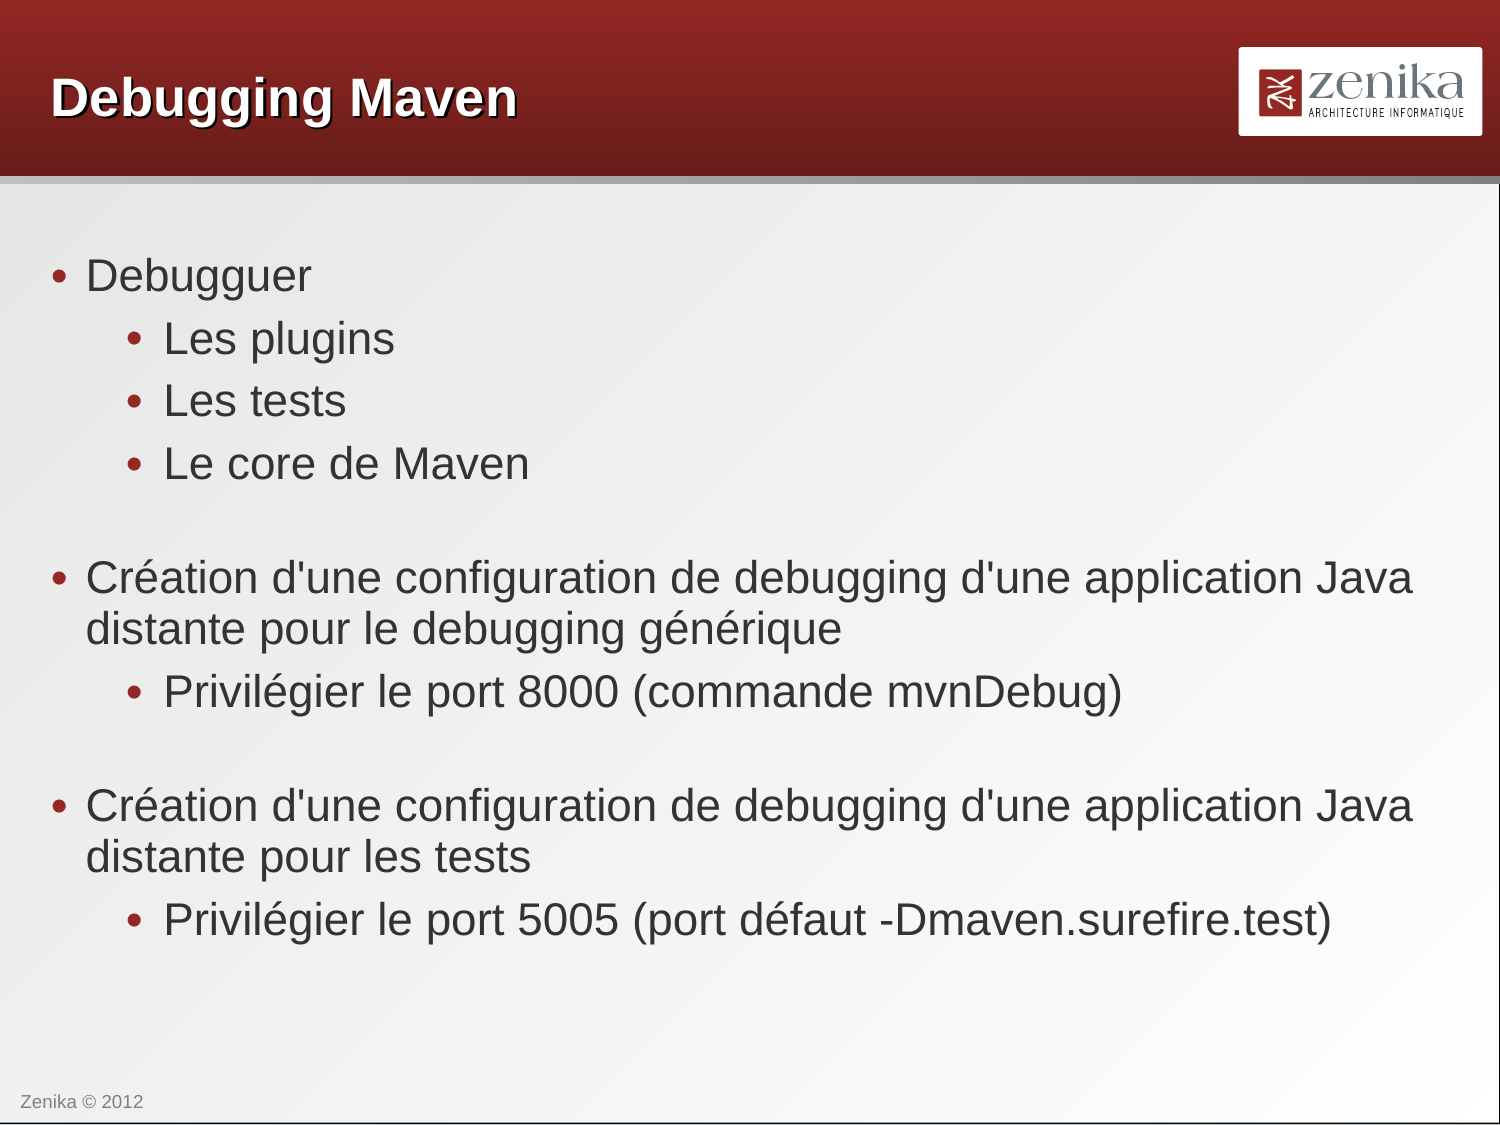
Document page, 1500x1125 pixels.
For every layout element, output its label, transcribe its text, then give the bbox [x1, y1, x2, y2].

title Debugging Maven [50, 15, 1206, 180]
list Debugguer Les plugins Les tests Le core de Maven Création d'une configuration de debugging d'une application Java distante pour le debugging générique Privilégier le port 8000 (commande mvnDebug) Création d'une configuration de debugging d'une application Java distante pour les tests Privilégier le port 5005 (port défaut -Dmaven.surefire.test) [50, 249, 1435, 1079]
picture [1257, 58, 1464, 125]
